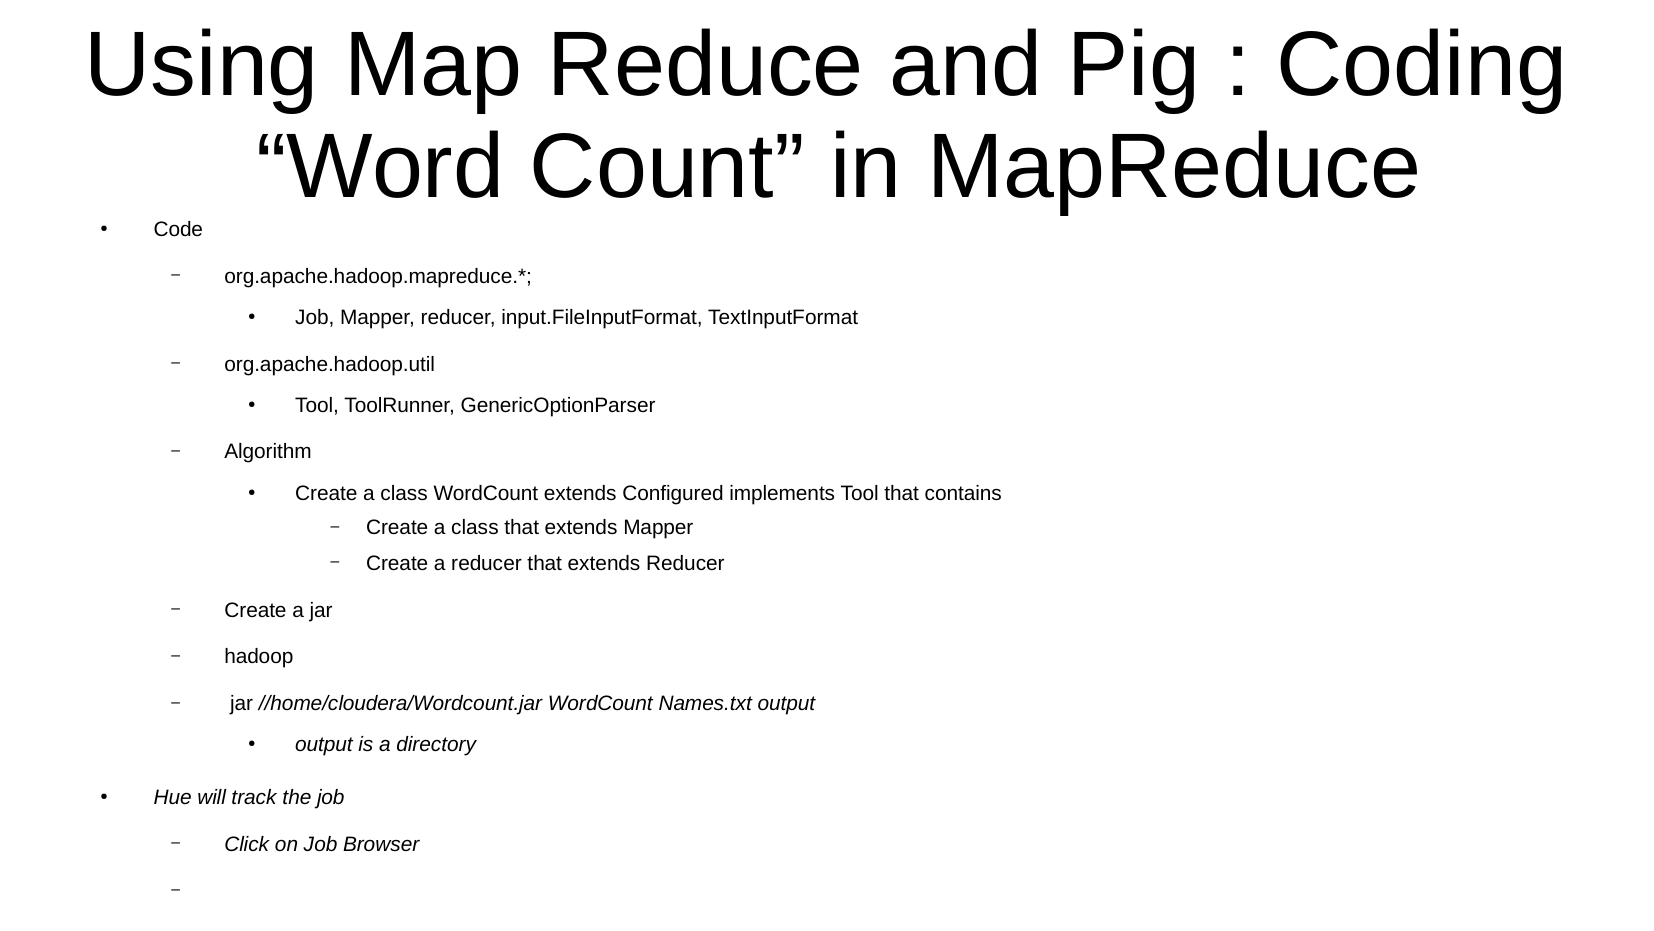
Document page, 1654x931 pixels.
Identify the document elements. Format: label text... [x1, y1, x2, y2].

list Code org.apache.hadoop.mapreduce.*; Job, Mapper, reducer, input.FileInputFormat, TextInputFormat org.apache.hadoop.util Tool, ToolRunner, GenericOptionParser Algorithm Create a class WordCount extends Configured implements Tool that contains Create a class that extends Mapper Create a reducer that extends Reducer Create a jar hadoop jar //home/cloudera/Wordcount.jar WordCount Names.txt output output is a directory Hue will track the job Click on Job Browser [82, 217, 1636, 916]
title Using Map Reduce and Pig : Coding “Word Count” in MapReduce [82, 12, 1571, 217]
